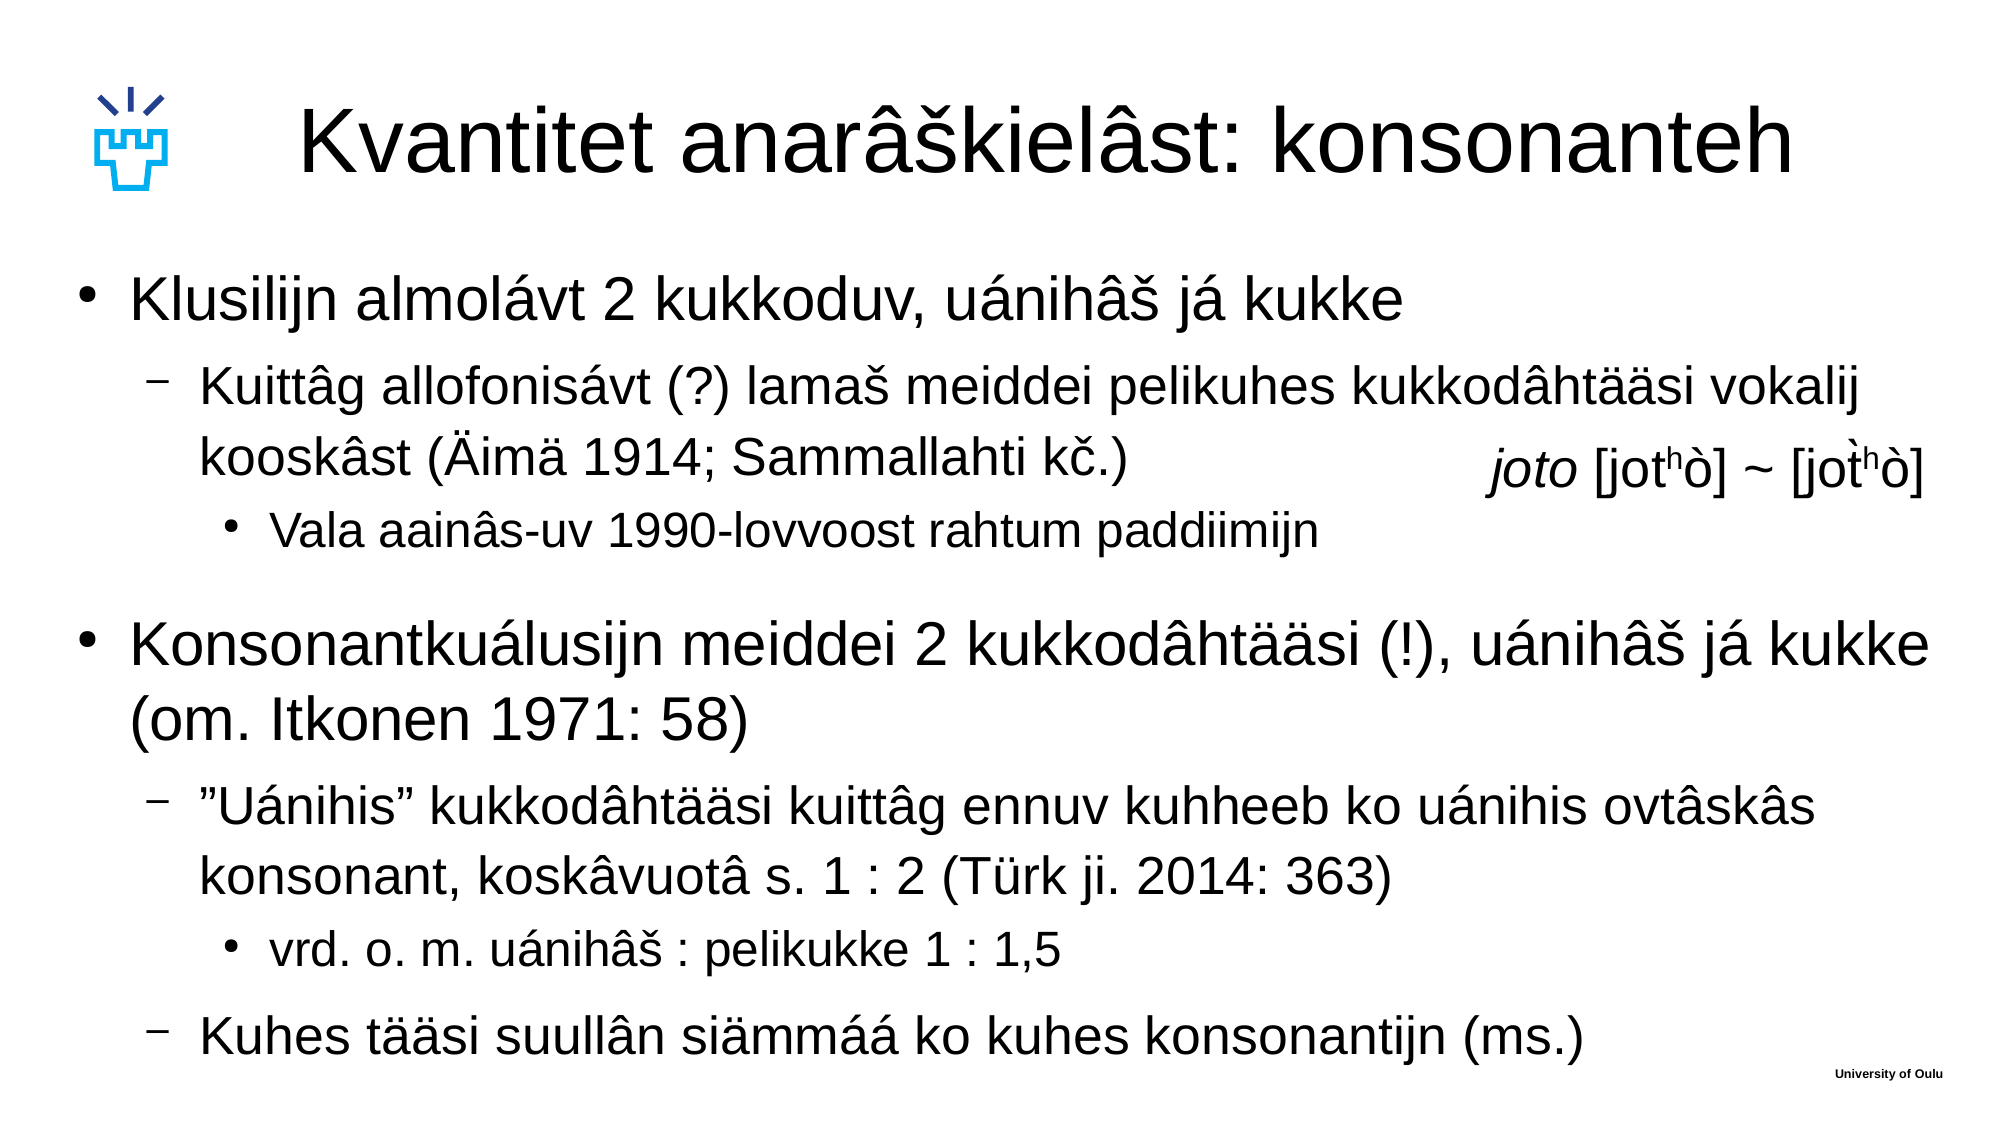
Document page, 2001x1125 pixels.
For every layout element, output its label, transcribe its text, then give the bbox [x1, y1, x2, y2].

text_box joto [jothò] ~ [jot̀hò] [1476, 431, 1979, 507]
title Kvantitet anarâškielâst: konsonanteh [264, 38, 1831, 244]
list Klusilijn almolávt 2 kukkoduv, uánihâš já kukke Kuittâg allofonisávt (?) lamaš meiddei pelikuhes kukkodâhtääsi vokalij kooskâst (Äimä 1914; Sammallahti kč.) Vala aainâs-uv 1990-lovvoost rahtum paddiimijn Konsonantkuálusijn meiddei 2 kukkodâhtääsi (!), uánihâš já kukke (om. Itkonen 1971: 58) ”Uánihis” kukkodâhtääsi kuittâg ennuv kuhheeb ko uánihis ovtâskâs konsonant, koskâvuotâ s. 1 : 2 (Türk ji. 2014: 363) vrd. o. m. uánihâš : pelikukke 1 : 1,5 Kuhes tääsi suullân siämmáá ko kuhes konsonantijn (ms.) [59, 258, 1984, 1072]
